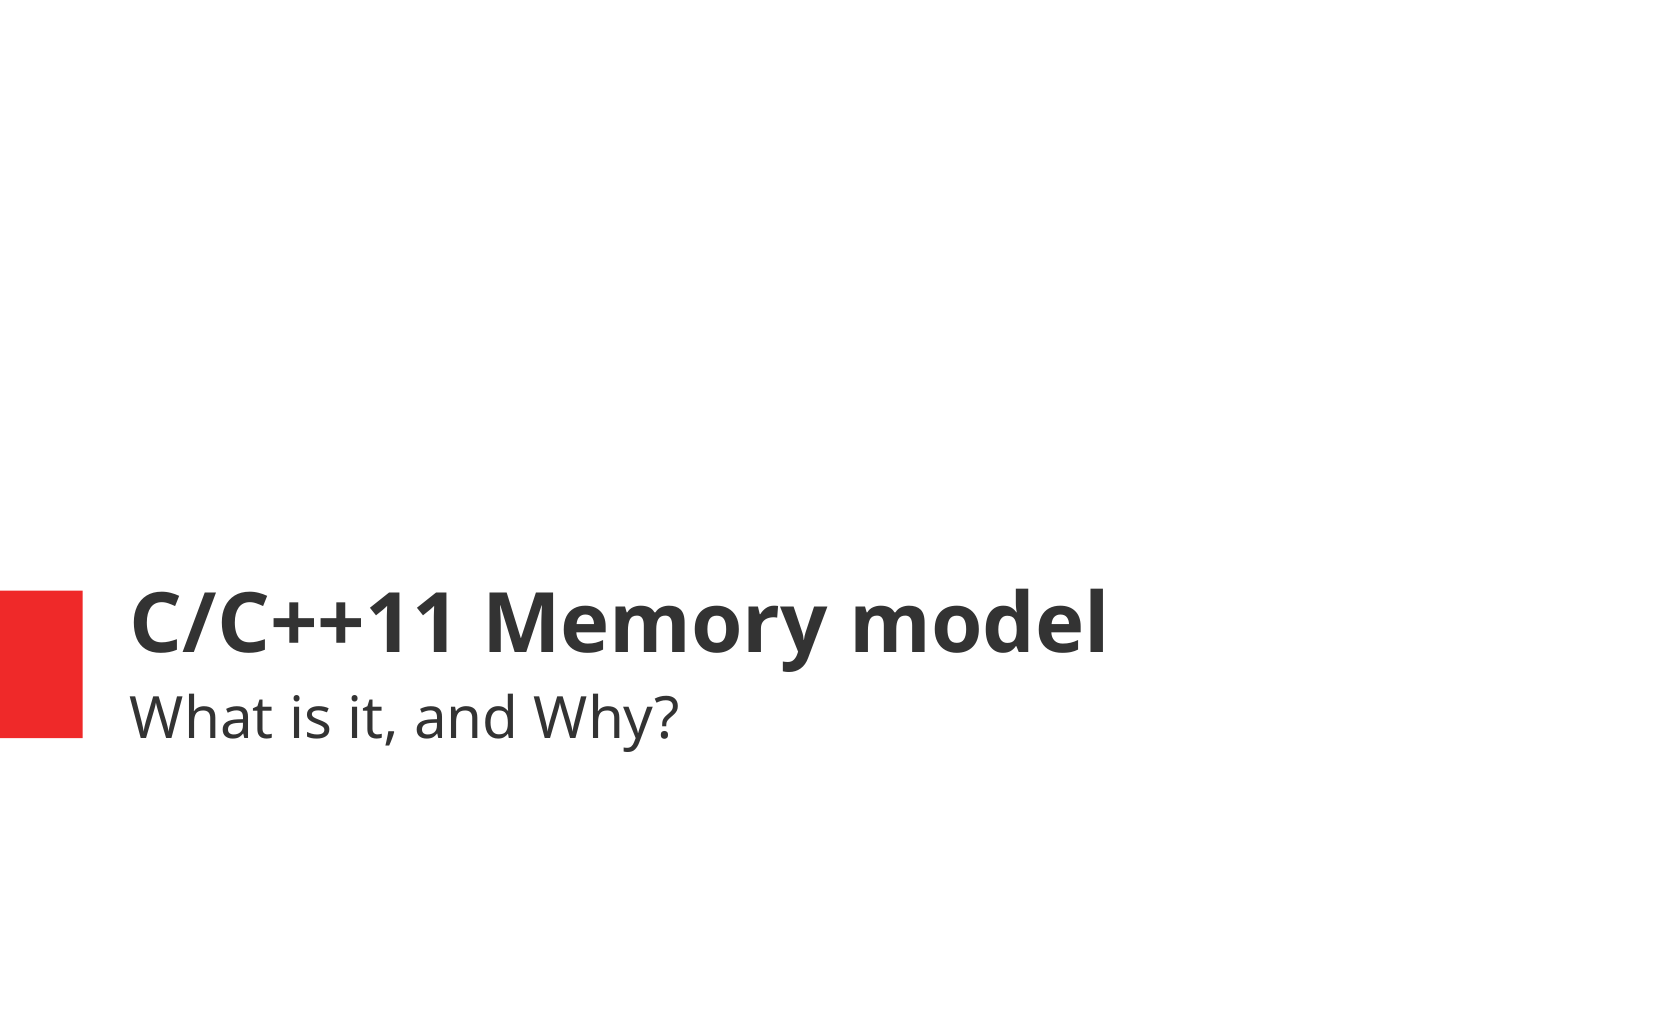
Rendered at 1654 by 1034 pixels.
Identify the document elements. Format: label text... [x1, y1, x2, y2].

title C/C++11 Memory model What is it, and Why? [129, 561, 1536, 758]
